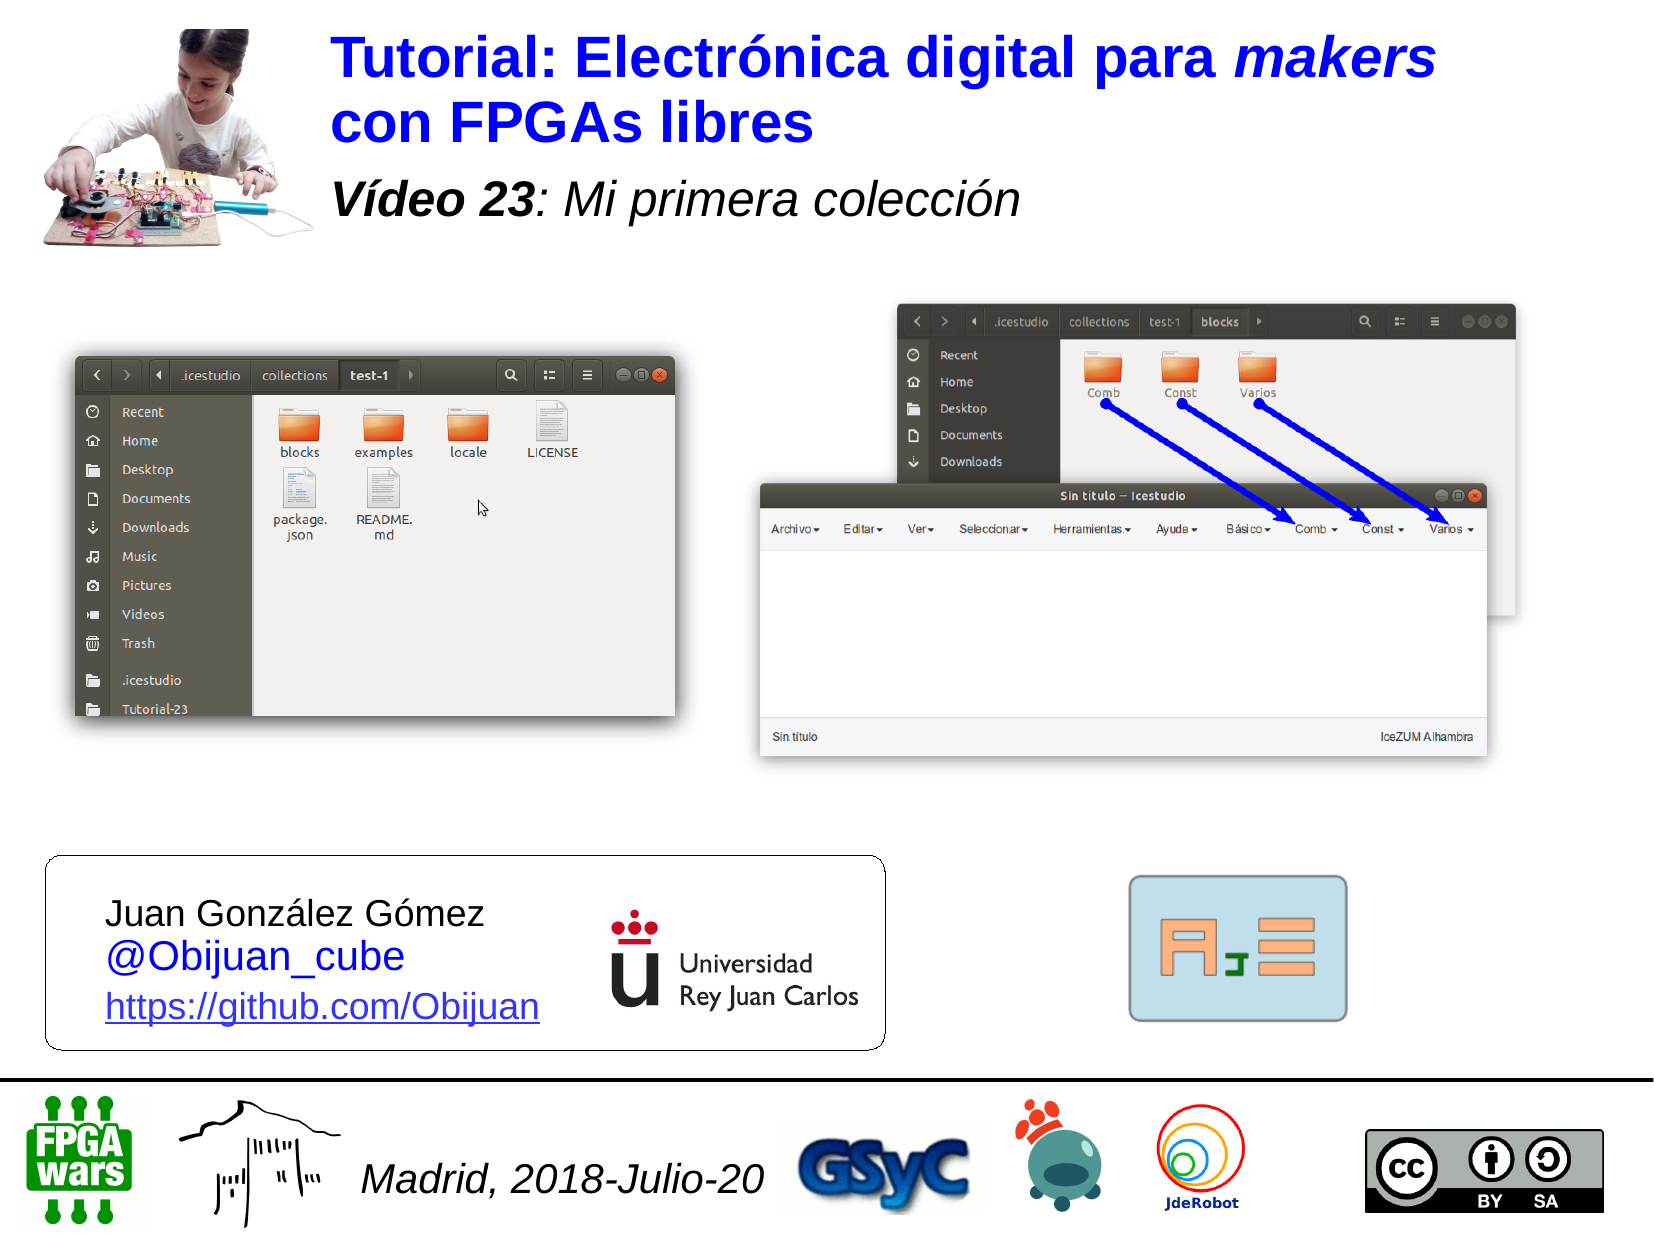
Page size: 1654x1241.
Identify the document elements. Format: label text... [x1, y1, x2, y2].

text_box Madrid, 2018-Julio-20 [345, 1132, 781, 1226]
picture [30, 29, 1561, 798]
picture [780, 1120, 986, 1216]
text_box https://github.com/Obijuan [90, 978, 556, 1036]
title Tutorial: Electrónica digital para makers con FPGAs libres [330, 15, 1471, 143]
text_box @Obijuan_cube [90, 925, 451, 1001]
picture [15, 1095, 150, 1231]
text_box Juan González Gómez [90, 885, 601, 946]
picture [1125, 869, 1355, 1027]
text_box [45, 855, 886, 1051]
picture [1140, 1094, 1261, 1216]
picture [1365, 1120, 1604, 1221]
text_box Vídeo 23: Mi primera colección [330, 143, 1561, 256]
picture [165, 1089, 361, 1241]
picture [595, 899, 871, 1021]
picture [1000, 1099, 1126, 1216]
